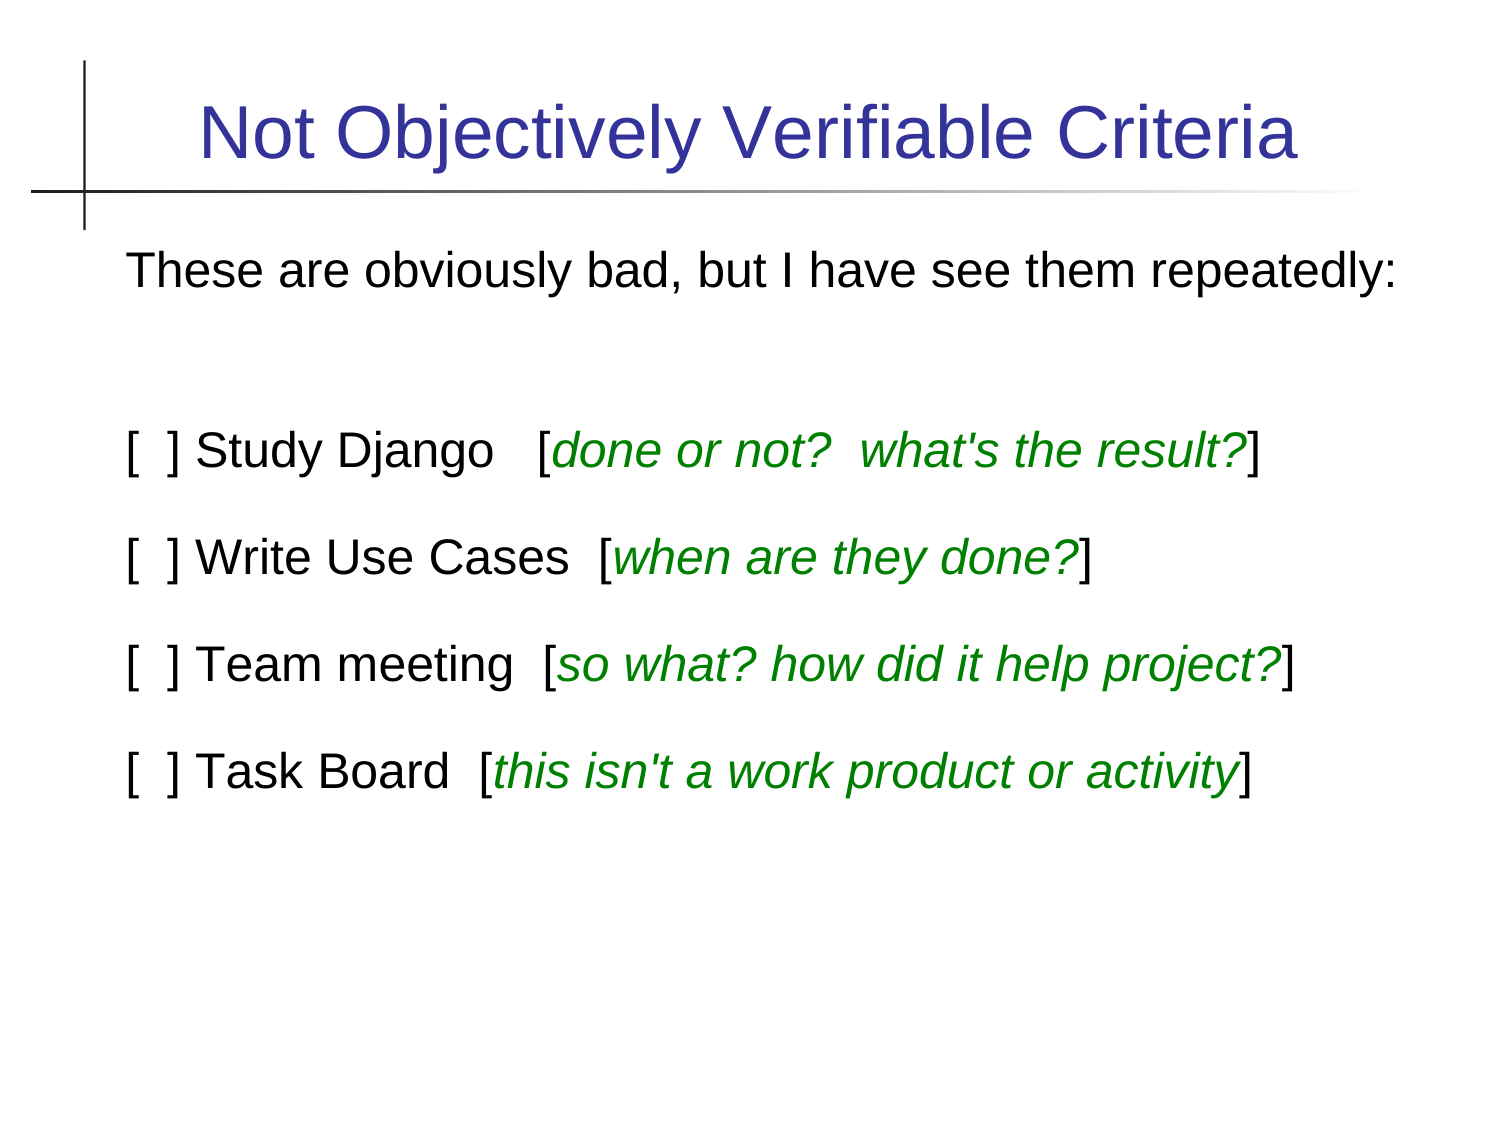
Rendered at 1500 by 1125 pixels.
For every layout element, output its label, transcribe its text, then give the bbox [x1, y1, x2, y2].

title Not Objectively Verifiable Criteria [100, 42, 1397, 182]
list These are obviously bad, but I have see them repeatedly: [ ] Study Django [done or not? what's the result?] [ ] Write Use Cases [when are they done?] [ ] Team meeting [so what? how did it help project?] [ ] Task Board [this isn't a work product or activity] [110, 229, 1441, 1036]
